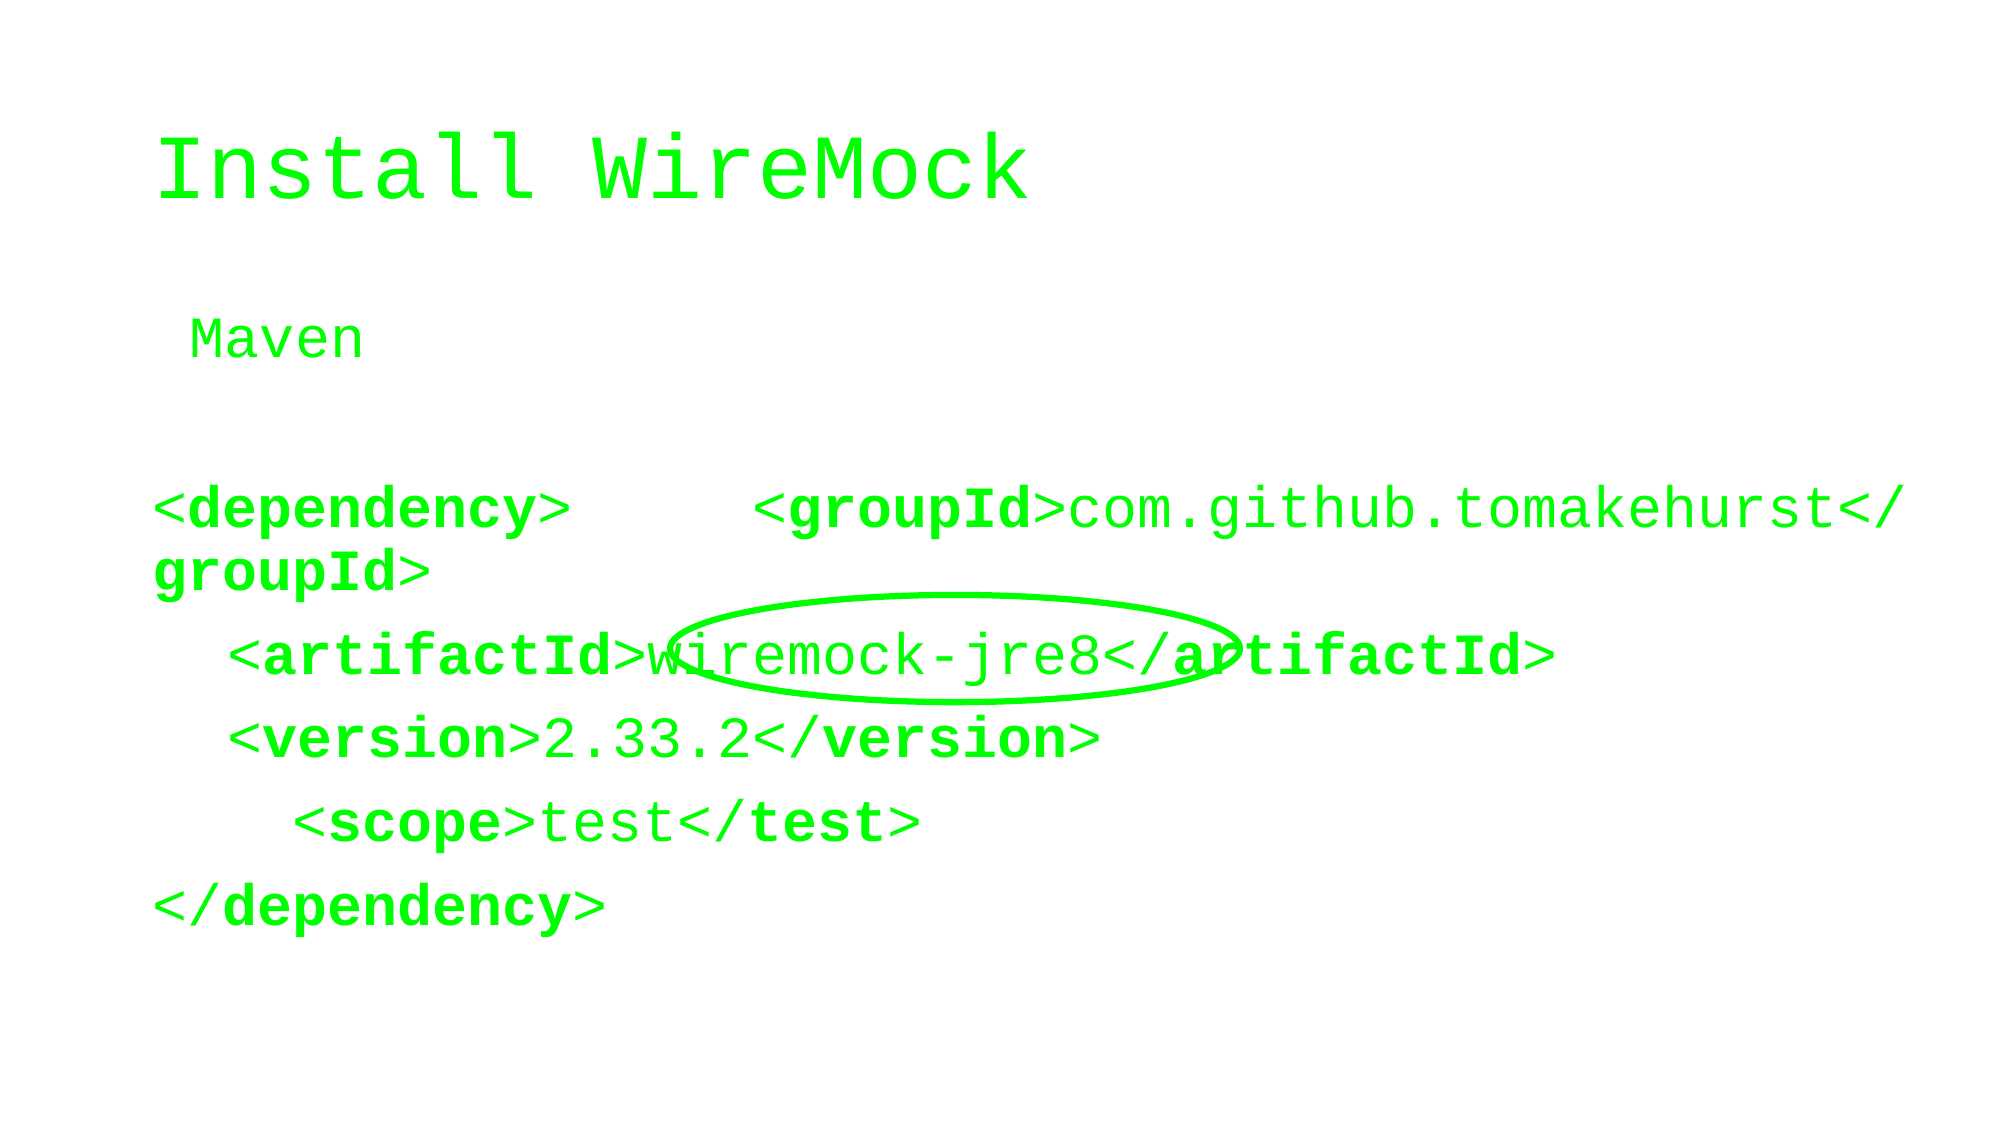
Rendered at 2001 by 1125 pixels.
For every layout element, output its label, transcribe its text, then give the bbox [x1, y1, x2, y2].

list Maven <dependency> <groupId>com.github.tomakehurst</groupId> <artifactId>wiremock-jre8</artifactId> <version>2.33.2</version> <scope>test</test> </dependency> [137, 299, 1966, 1014]
title Install WireMock [137, 59, 1863, 278]
